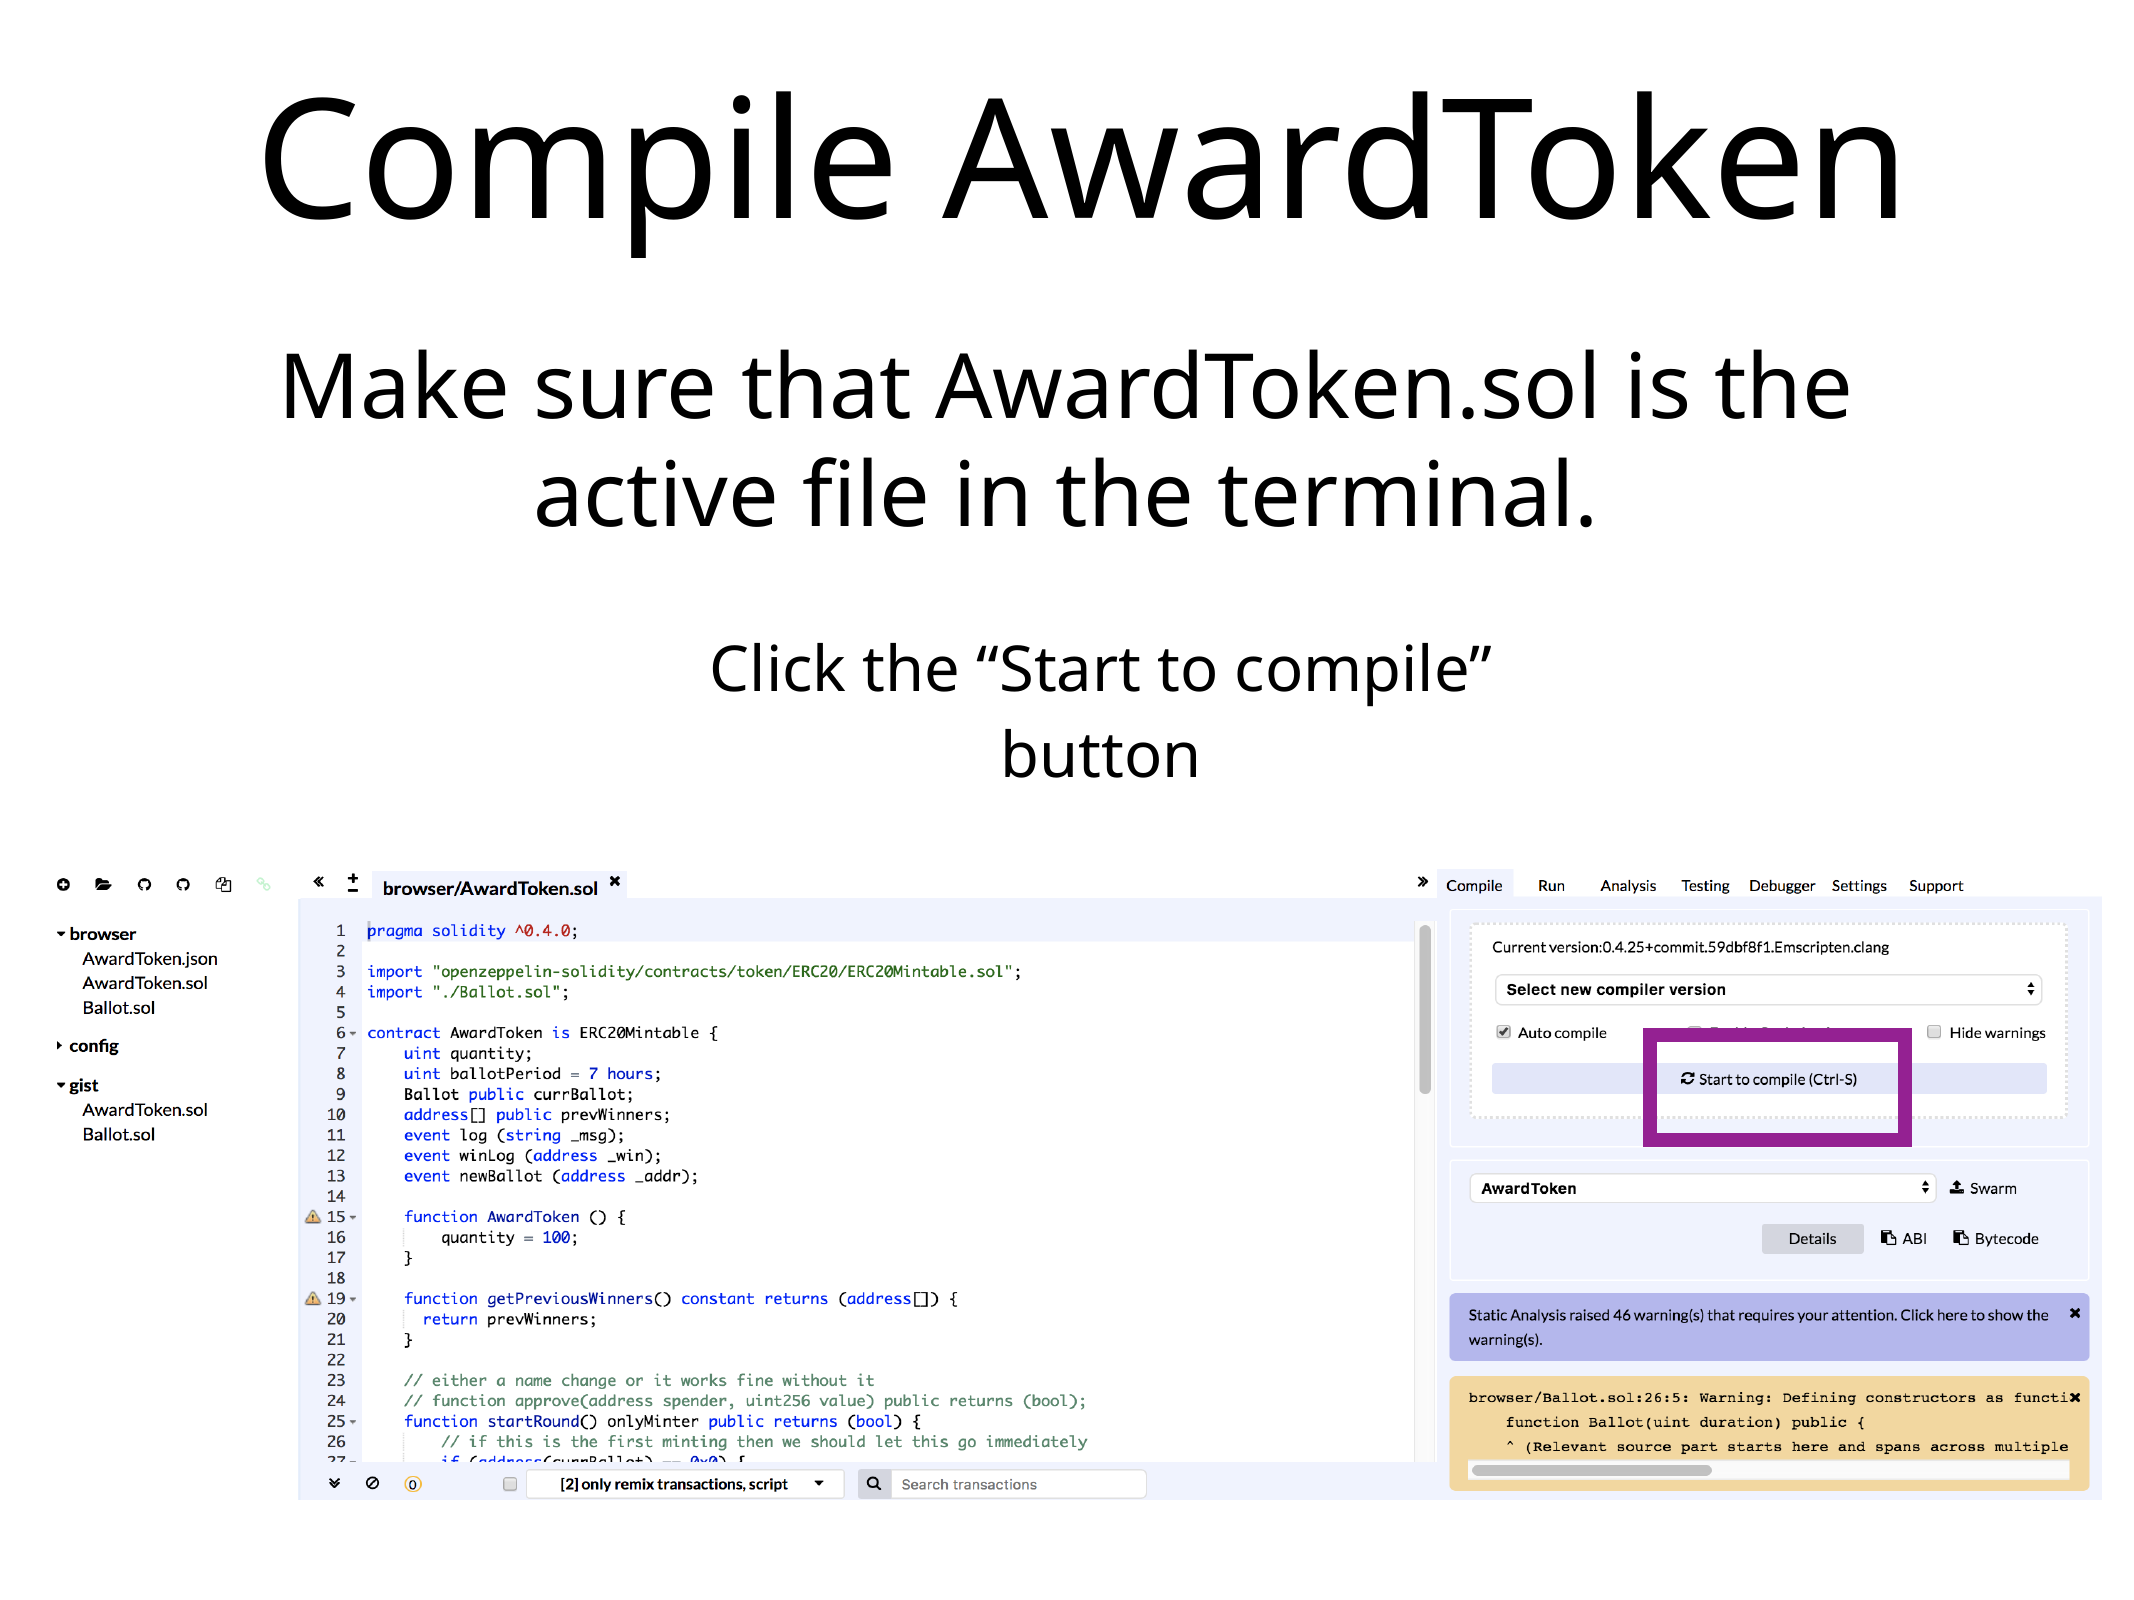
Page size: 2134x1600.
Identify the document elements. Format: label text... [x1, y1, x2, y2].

text_box Click the “Start to compile” button [600, 616, 1602, 706]
title Compile AwardToken [225, 45, 1942, 284]
picture [45, 869, 2102, 1501]
subtitle Make sure that AwardToken.sol is the active file in the terminal. [208, 320, 1925, 507]
